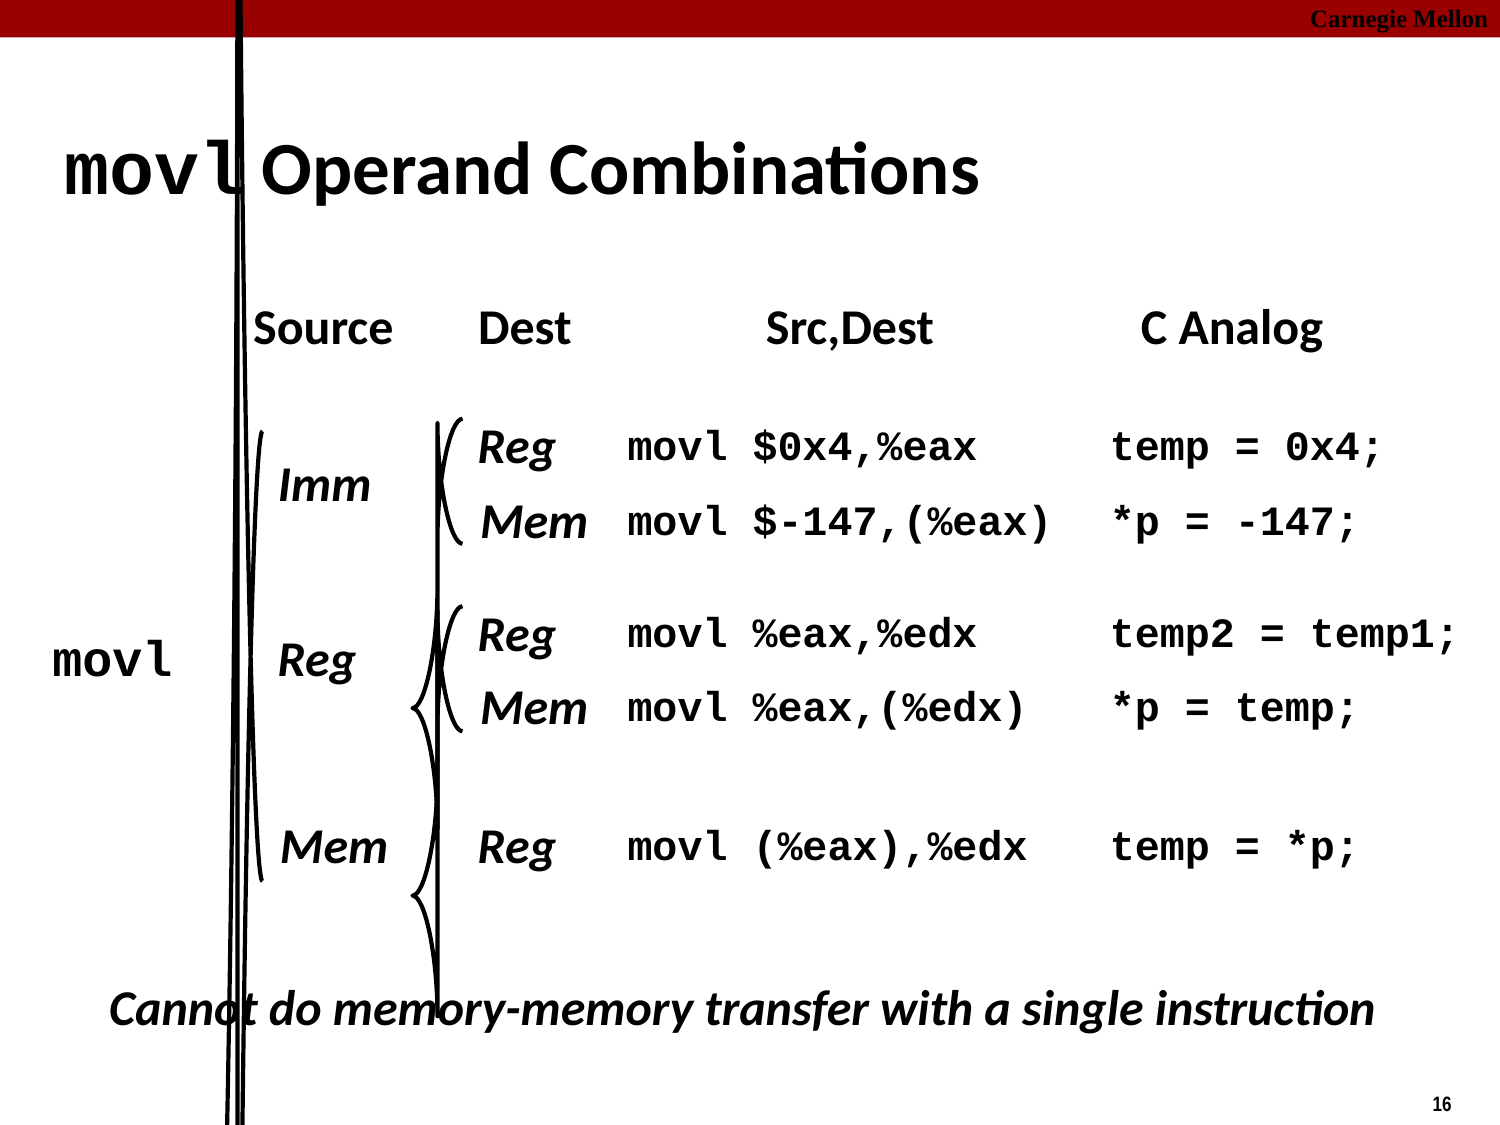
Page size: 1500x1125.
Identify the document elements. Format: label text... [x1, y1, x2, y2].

text_box C Analog [1126, 287, 1339, 363]
text_box Reg [262, 618, 372, 694]
text_box movl (%eax),%edx [612, 811, 1043, 877]
title movl Operand Combinations [244, 112, 1226, 207]
text_box temp2 = temp1; [1094, 598, 1475, 664]
text_box movl [37, 618, 188, 694]
text_box *p = -147; [1094, 486, 1375, 552]
list Cannot do memory-memory transfer with a single instruction [75, 975, 227, 1063]
text_box *p = temp; [1094, 671, 1375, 737]
list Cannot do memory-memory transfer with a single instruction [246, 975, 1411, 1063]
text_box temp = *p; [1094, 811, 1375, 877]
text_box Src,Dest [751, 287, 949, 363]
title movl Operand Combinations [50, 112, 235, 207]
text_box Imm [263, 443, 387, 519]
text_box movl $-147,(%eax) [612, 486, 1068, 552]
text_box movl $0x4,%eax [612, 411, 993, 477]
text_box Source [246, 287, 409, 363]
text_box Dest [463, 287, 587, 363]
text_box Reg [462, 406, 572, 482]
text_box Mem [465, 666, 604, 742]
text_box Reg [462, 593, 572, 669]
text_box Reg [462, 806, 572, 882]
text_box movl %eax,%edx [612, 598, 993, 664]
text_box temp = 0x4; [1094, 411, 1400, 477]
text_box movl %eax,(%edx) [612, 671, 1043, 737]
text_box Mem [265, 806, 404, 882]
text_box Mem [465, 481, 604, 557]
